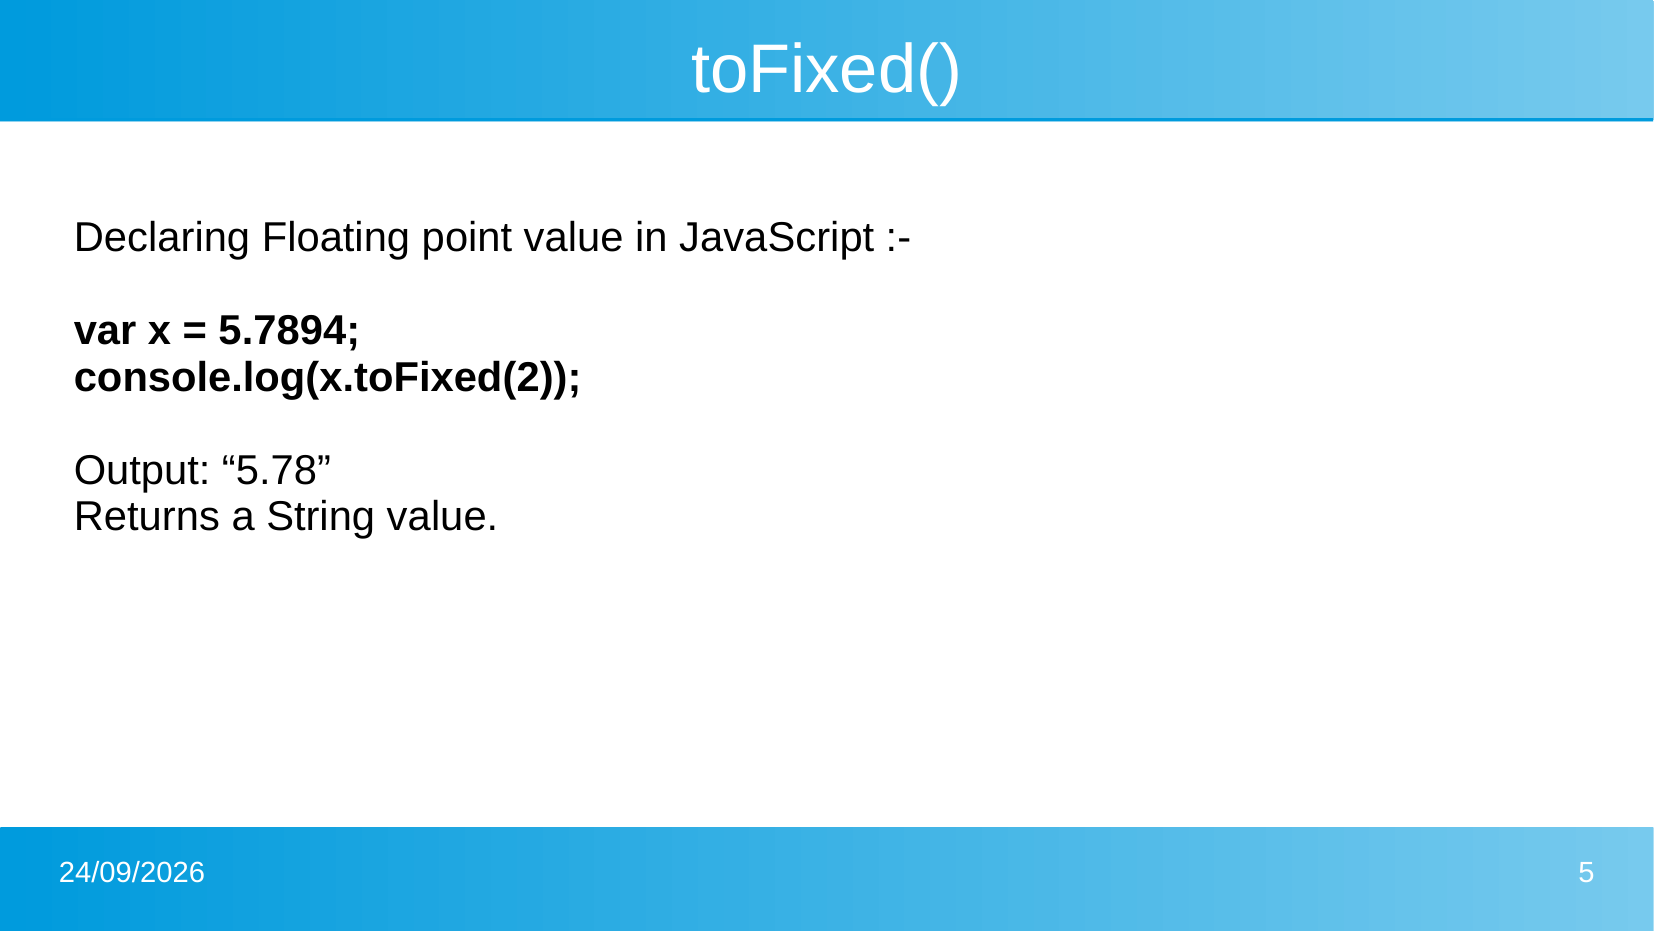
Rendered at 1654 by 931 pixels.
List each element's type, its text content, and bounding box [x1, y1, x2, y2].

title toFixed() [59, 29, 1595, 108]
text_box Declaring Floating point value in JavaScript :- var x = 5.7894; console.log(x.toFixed(2)); Output: “5.78” Returns a String value. [59, 206, 1063, 547]
